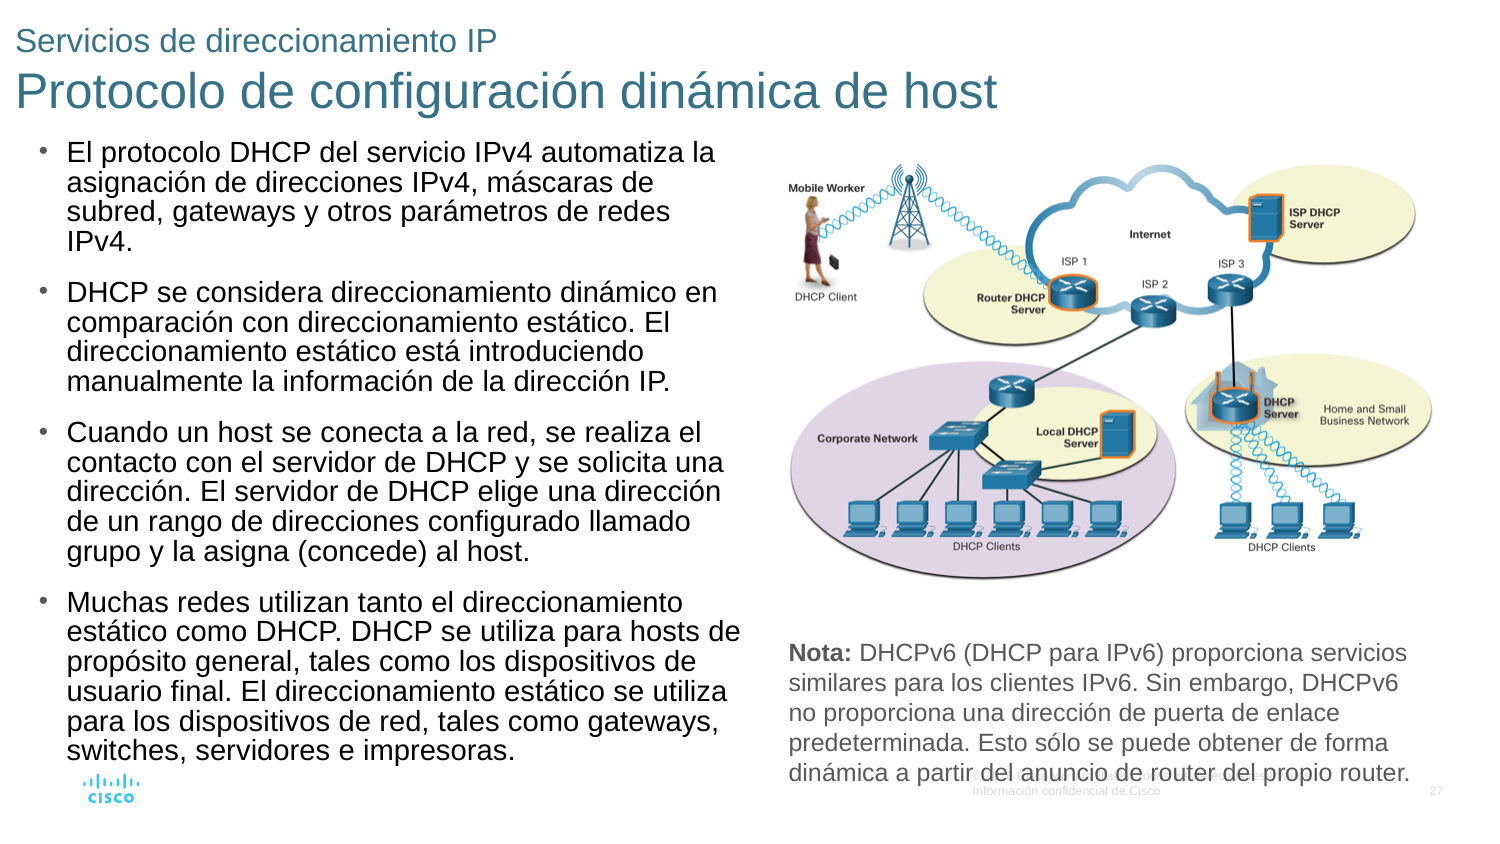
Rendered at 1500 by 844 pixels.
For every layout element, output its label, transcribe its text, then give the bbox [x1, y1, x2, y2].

picture [773, 153, 1445, 588]
list El protocolo DHCP del servicio IPv4 automatiza la asignación de direcciones IPv4, máscaras de subred, gateways y otros parámetros de redes IPv4. DHCP se considera direccionamiento dinámico en comparación con direccionamiento estático. El direccionamiento estático está introduciendo manualmente la información de la dirección IP. Cuando un host se conecta a la red, se realiza el contacto con el servidor de DHCP y se solicita una dirección. El servidor de DHCP elige una dirección de un rango de direcciones configurado llamado grupo y la asigna (concede) al host. Muchas redes utilizan tanto el direccionamiento estático como DHCP. DHCP se utiliza para hosts de propósito general, tales como los dispositivos de usuario final. El direccionamiento estático se utiliza para los dispositivos de red, tales como gateways, switches, servidores e impresoras. [23, 131, 774, 730]
text_box Nota: DHCPv6 (DHCP para IPv6) proporciona servicios similares para los clientes IPv6. Sin embargo, DHCPv6 no proporciona una dirección de puerta de enlace predeterminada. Esto sólo se puede obtener de forma dinámica a partir del anuncio de router del propio router. [773, 629, 1445, 794]
title Servicios de direccionamiento IP Protocolo de configuración dinámica de host [0, 6, 1500, 131]
